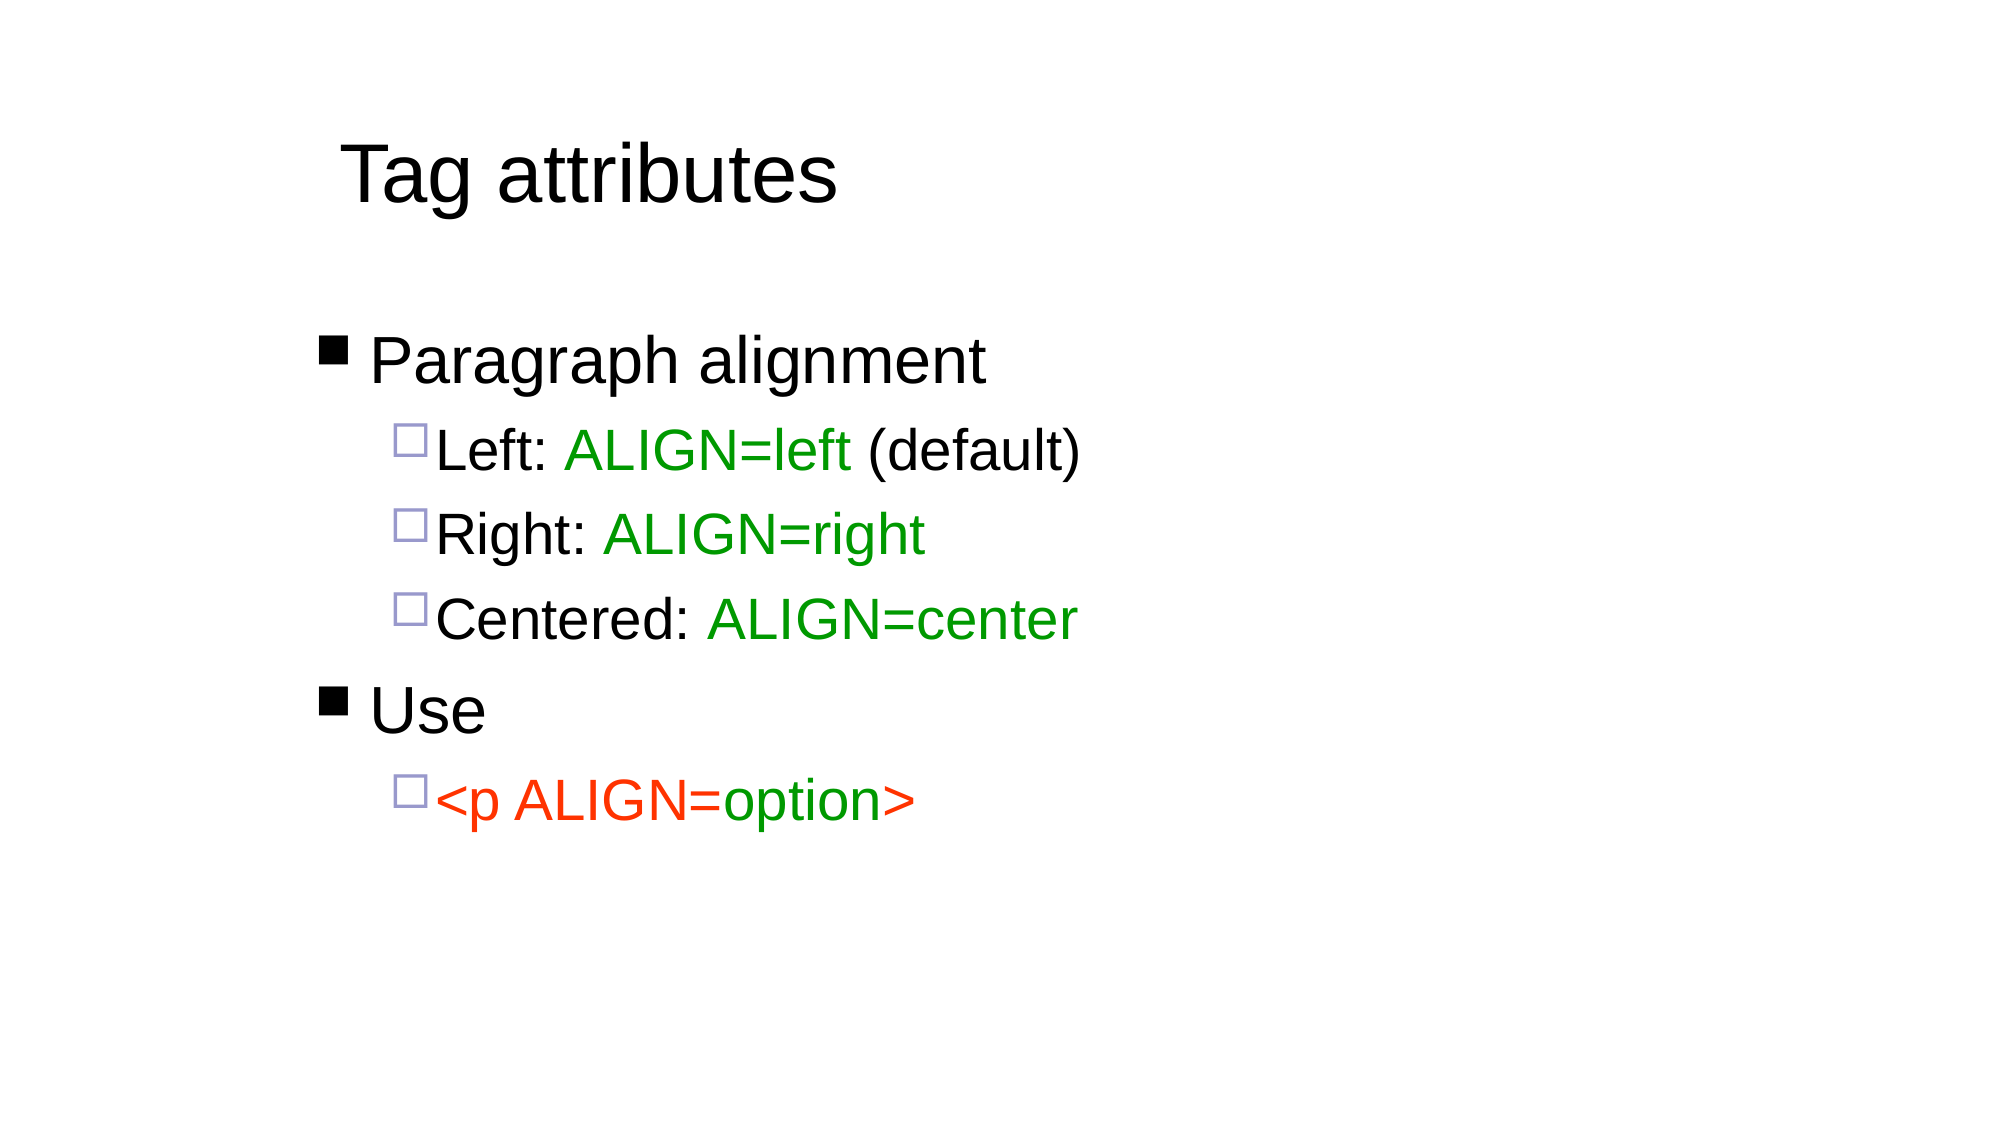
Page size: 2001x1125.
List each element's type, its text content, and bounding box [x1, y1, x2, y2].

text_box Paragraph alignment Left: ALIGN=left (default) Right: ALIGN=right Centered: ALIGN=center Use <p ALIGN=option> [299, 309, 1667, 994]
text_box Tag attributes [324, 75, 1675, 263]
